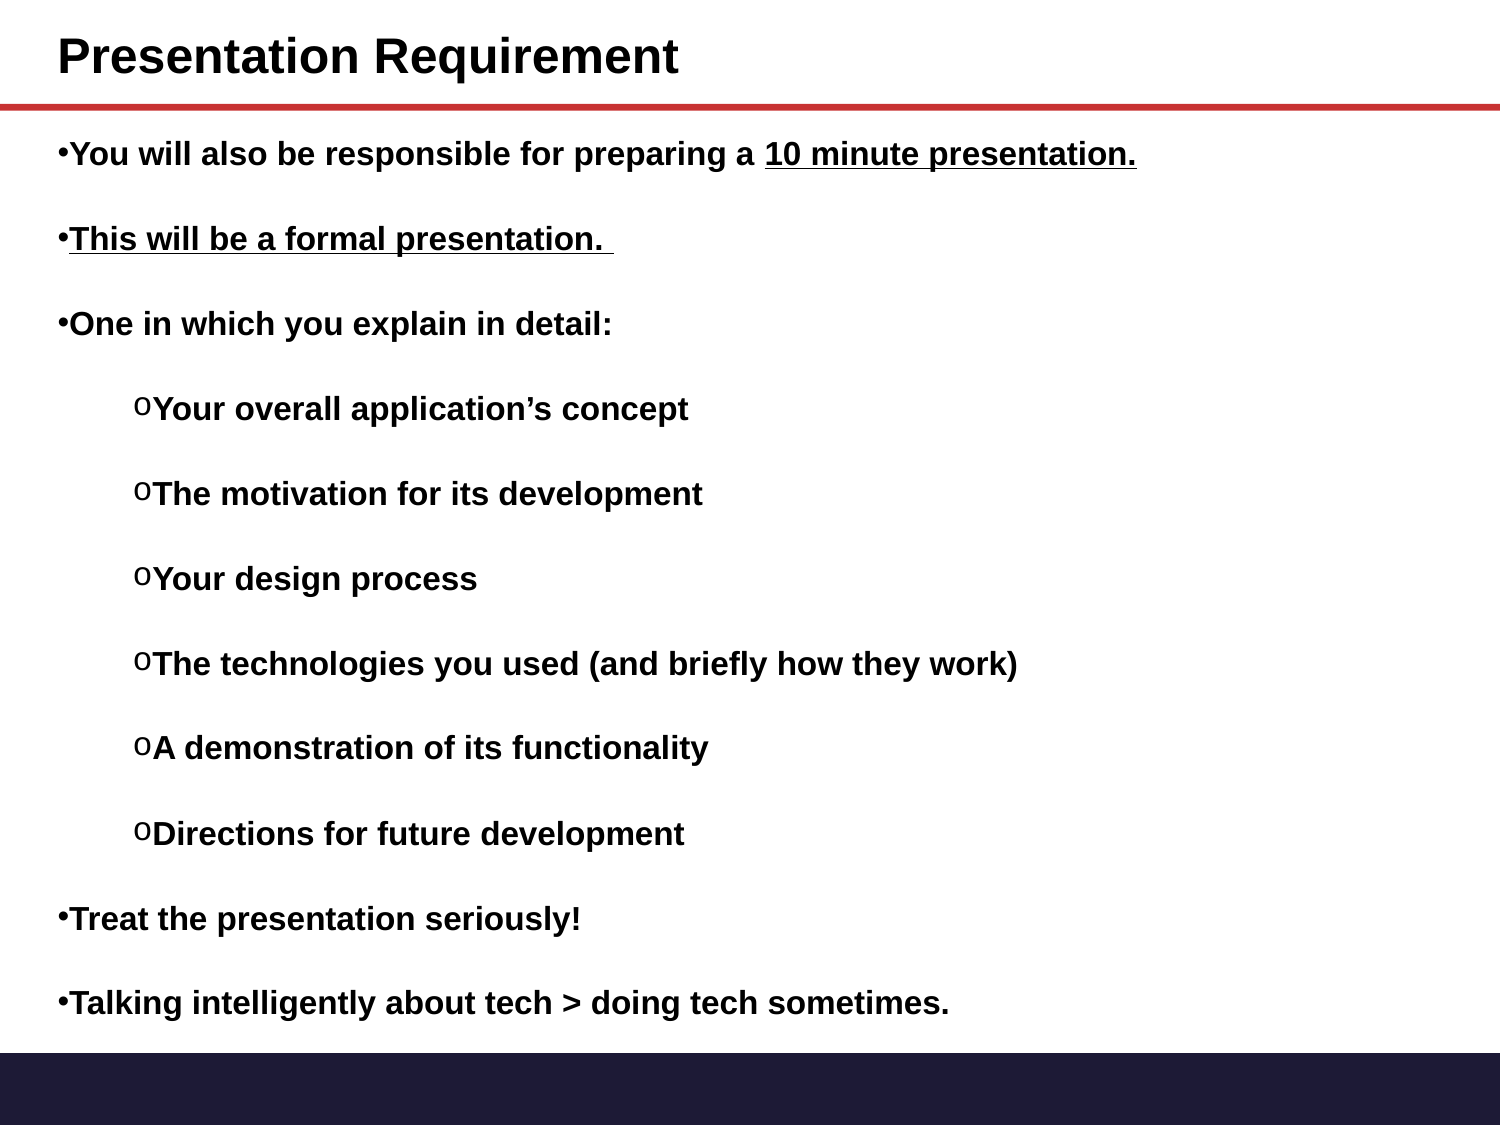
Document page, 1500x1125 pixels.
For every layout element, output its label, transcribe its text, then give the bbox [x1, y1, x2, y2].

text_box Presentation Requirement [49, 16, 1163, 91]
text_box You will also be responsible for preparing a 10 minute presentation. This will be a formal presentation. One in which you explain in detail: Your overall application’s concept The motivation for its development Your design process The technologies you used (and briefly how they work) A demonstration of its functionality Directions for future development Treat the presentation seriously! Talking intelligently about tech > doing tech sometimes. [50, 124, 1482, 1029]
